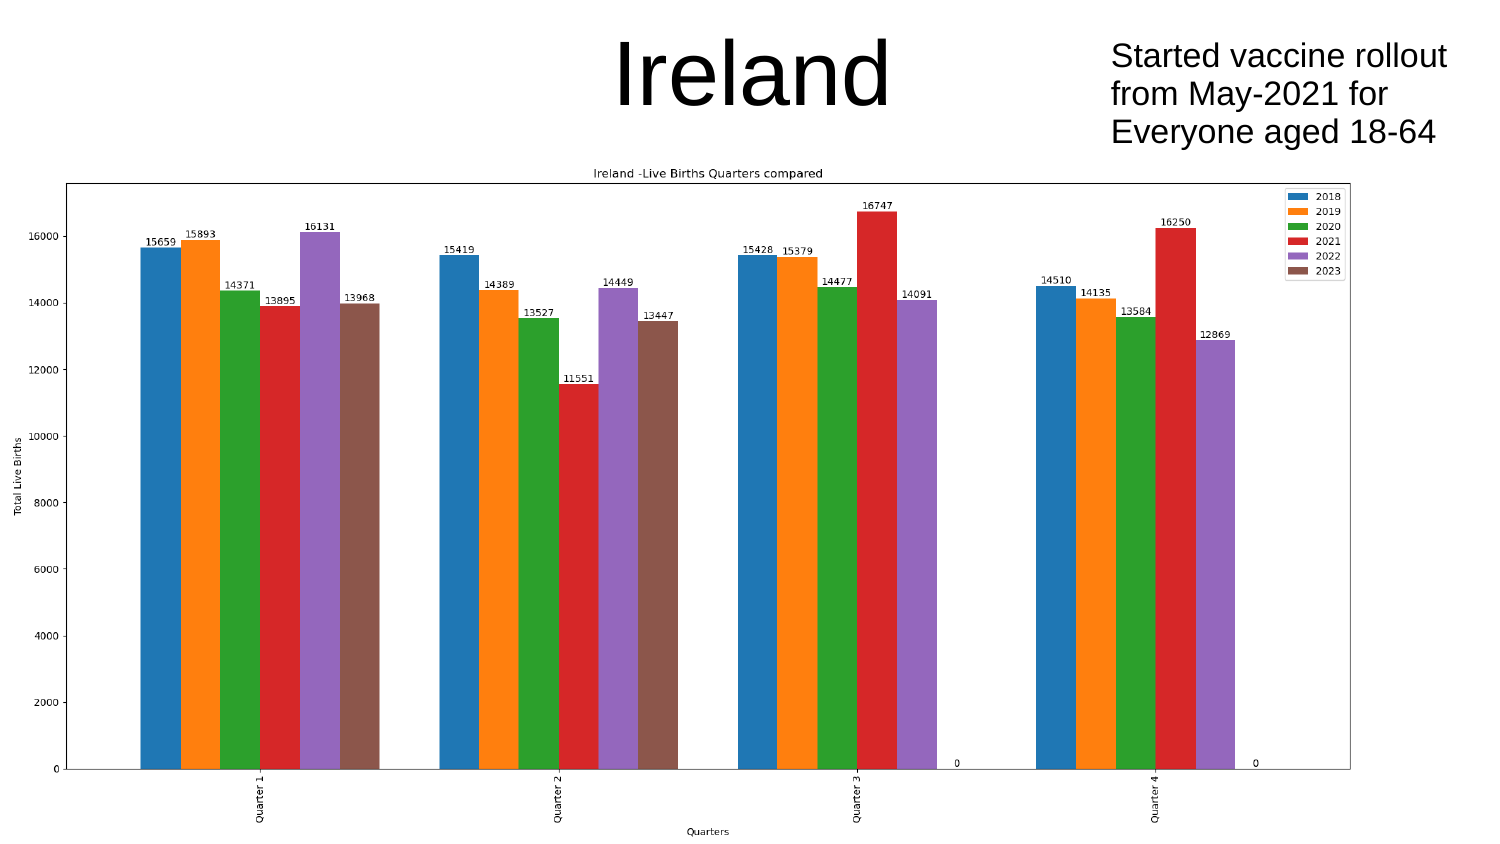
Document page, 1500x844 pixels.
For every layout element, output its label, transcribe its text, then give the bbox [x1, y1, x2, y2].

text_box Started vaccine rollout from May-2021 for Everyone aged 18-64 [1096, 29, 1477, 159]
picture [3, 158, 1360, 844]
title Ireland [241, 22, 1265, 125]
